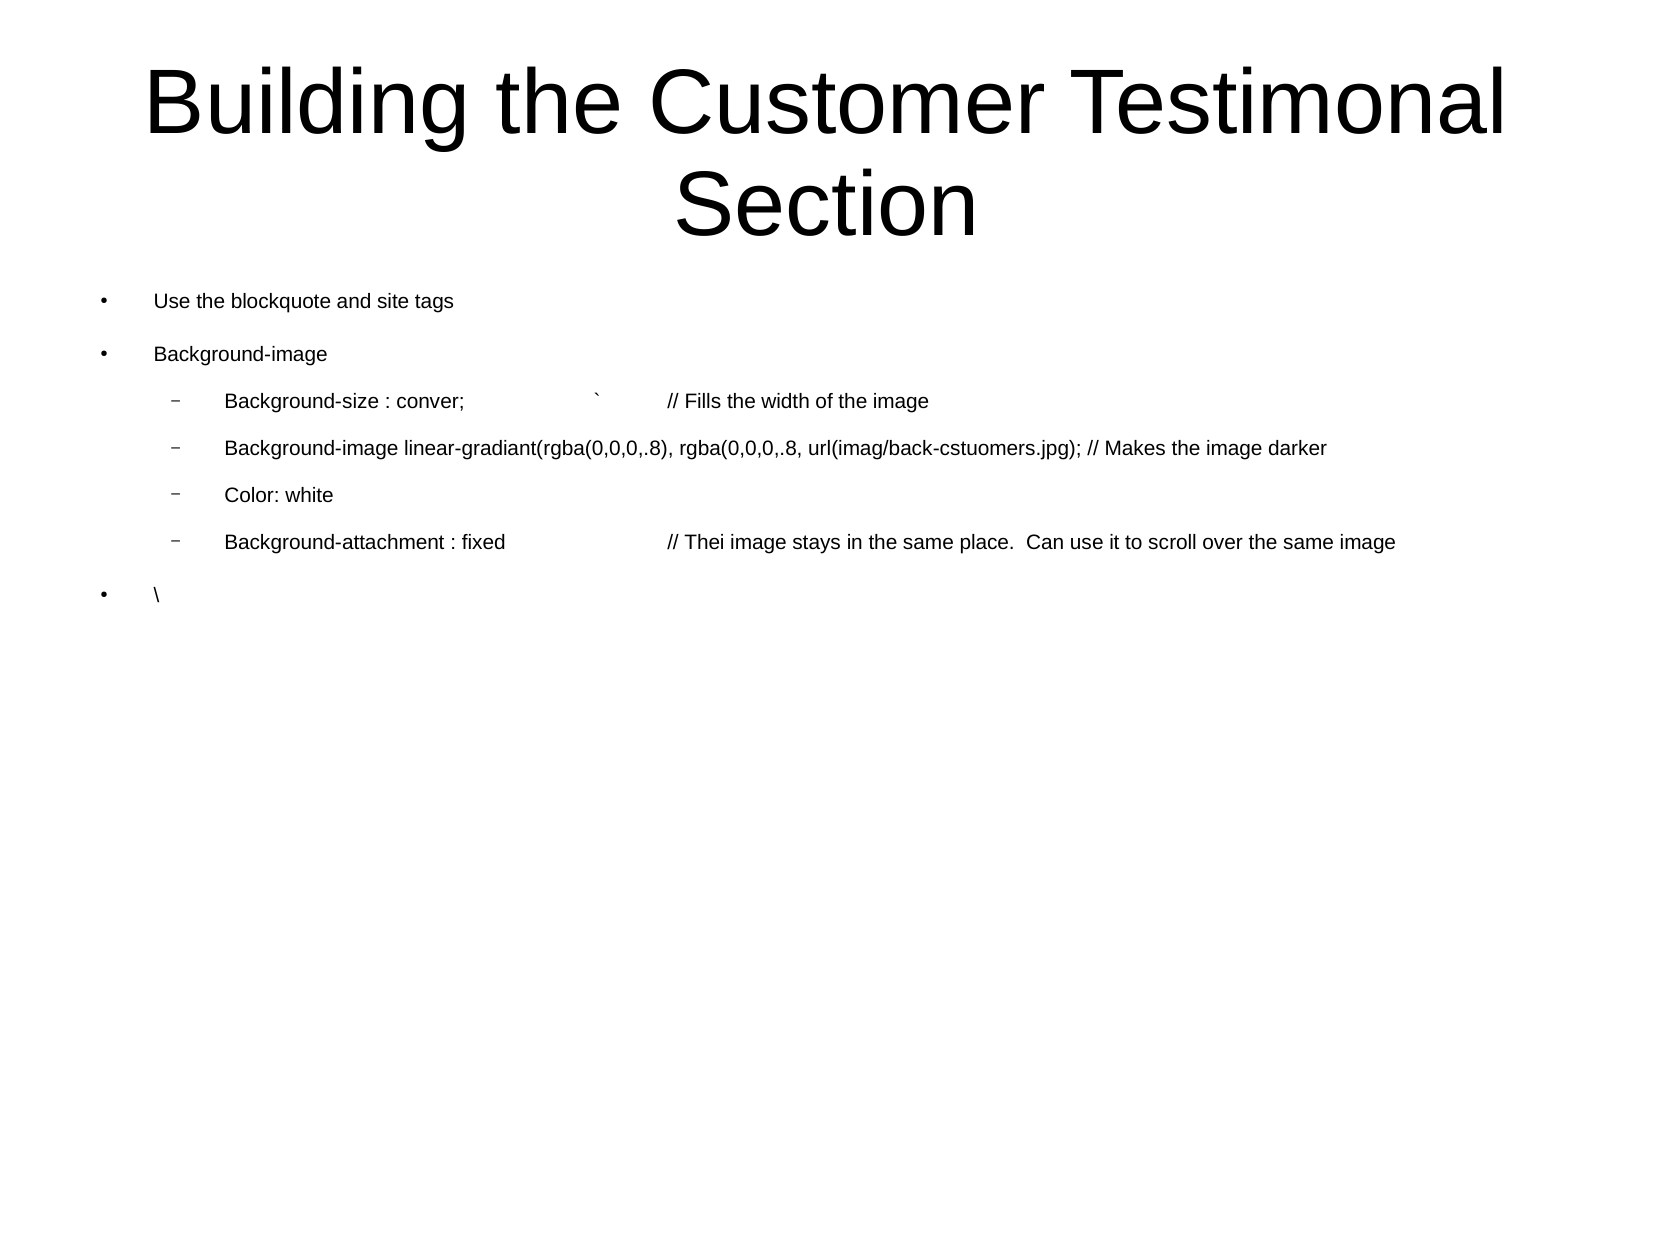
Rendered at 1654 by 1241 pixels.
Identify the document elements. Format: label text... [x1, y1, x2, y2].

title Building the Customer Testimonal Section [82, 49, 1571, 257]
list Use the blockquote and site tags Background-image Background-size : conver; ` // Fills the width of the image Background-image linear-gradiant(rgba(0,0,0,.8), rgba(0,0,0,.8, url(imag/back-cstuomers.jpg); // Makes the image darker Color: white Background-attachment : fixed // Thei image stays in the same place. Can use it to scroll over the same image \ [82, 290, 1571, 1193]
